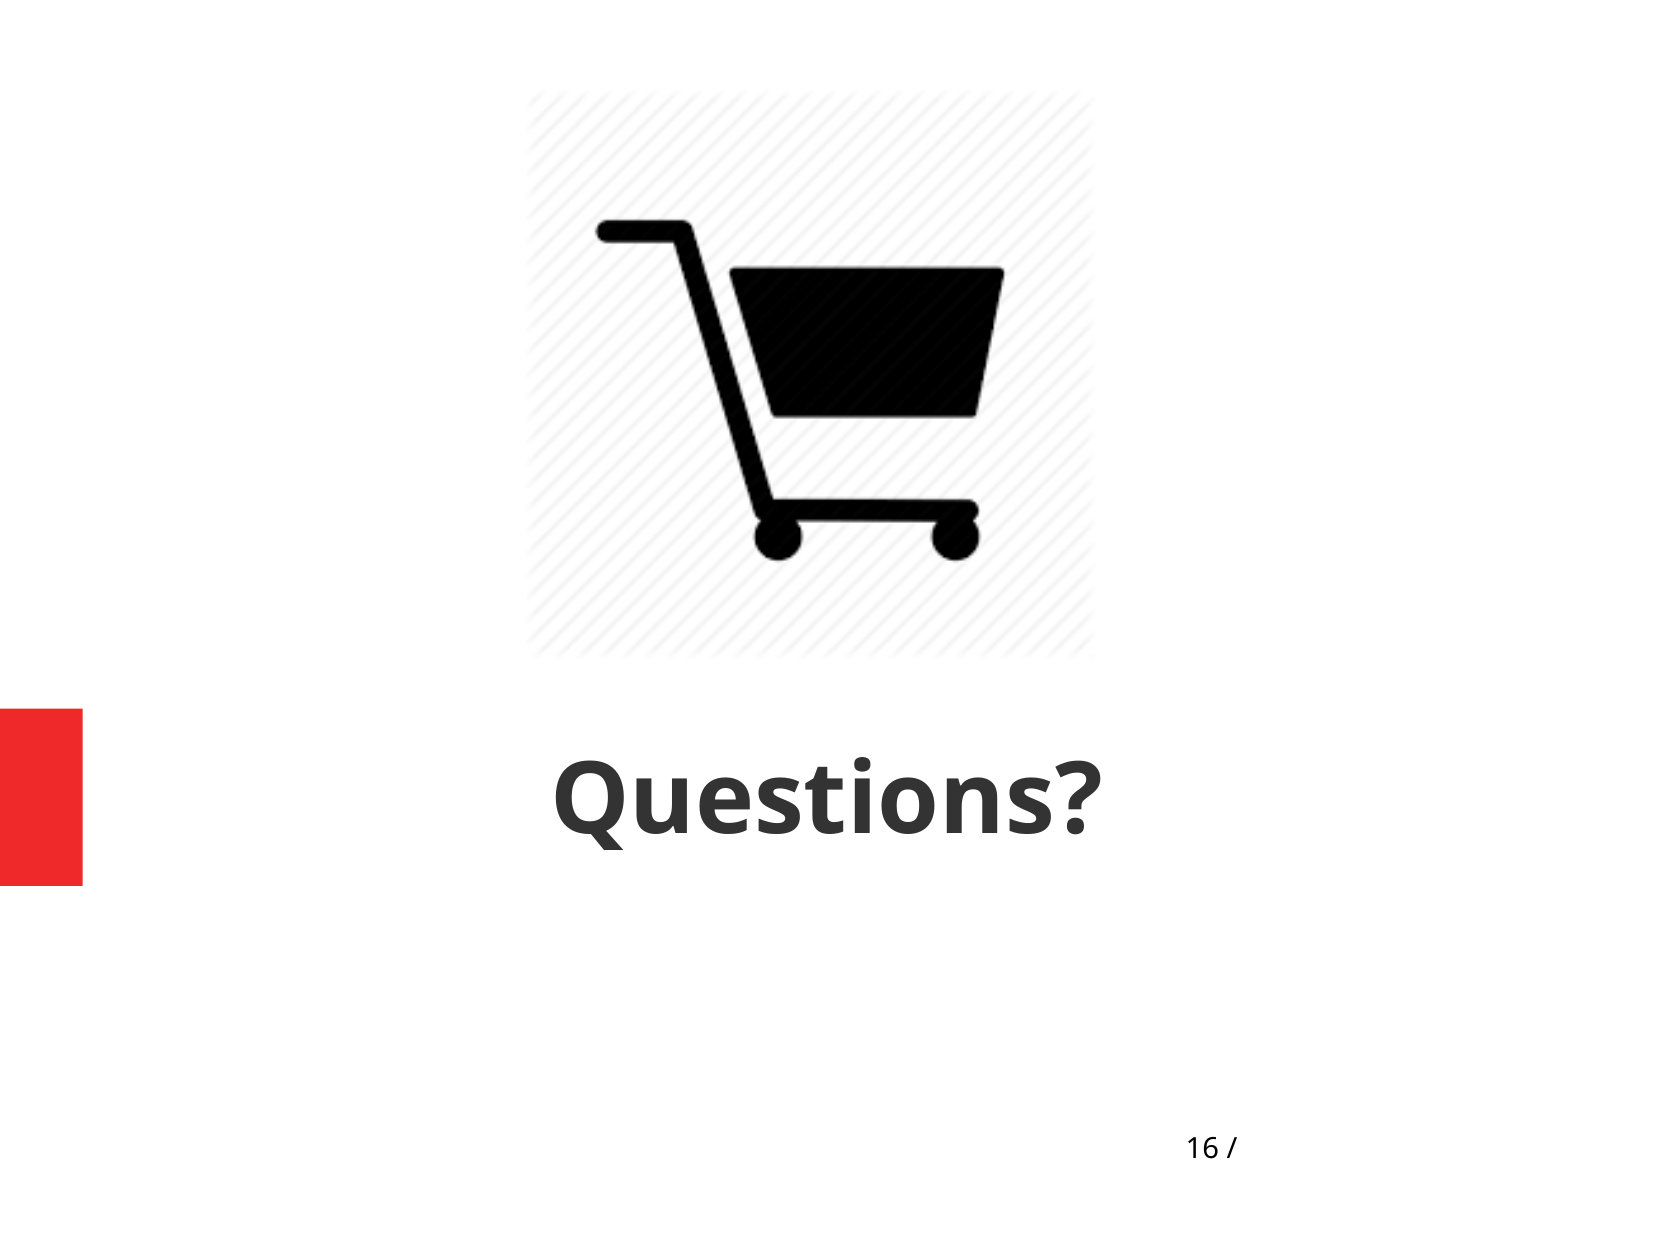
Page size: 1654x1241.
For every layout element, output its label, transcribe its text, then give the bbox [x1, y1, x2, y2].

title Questions? [0, 657, 1654, 931]
text_box / [1185, 1129, 1571, 1216]
picture [525, 90, 1096, 661]
